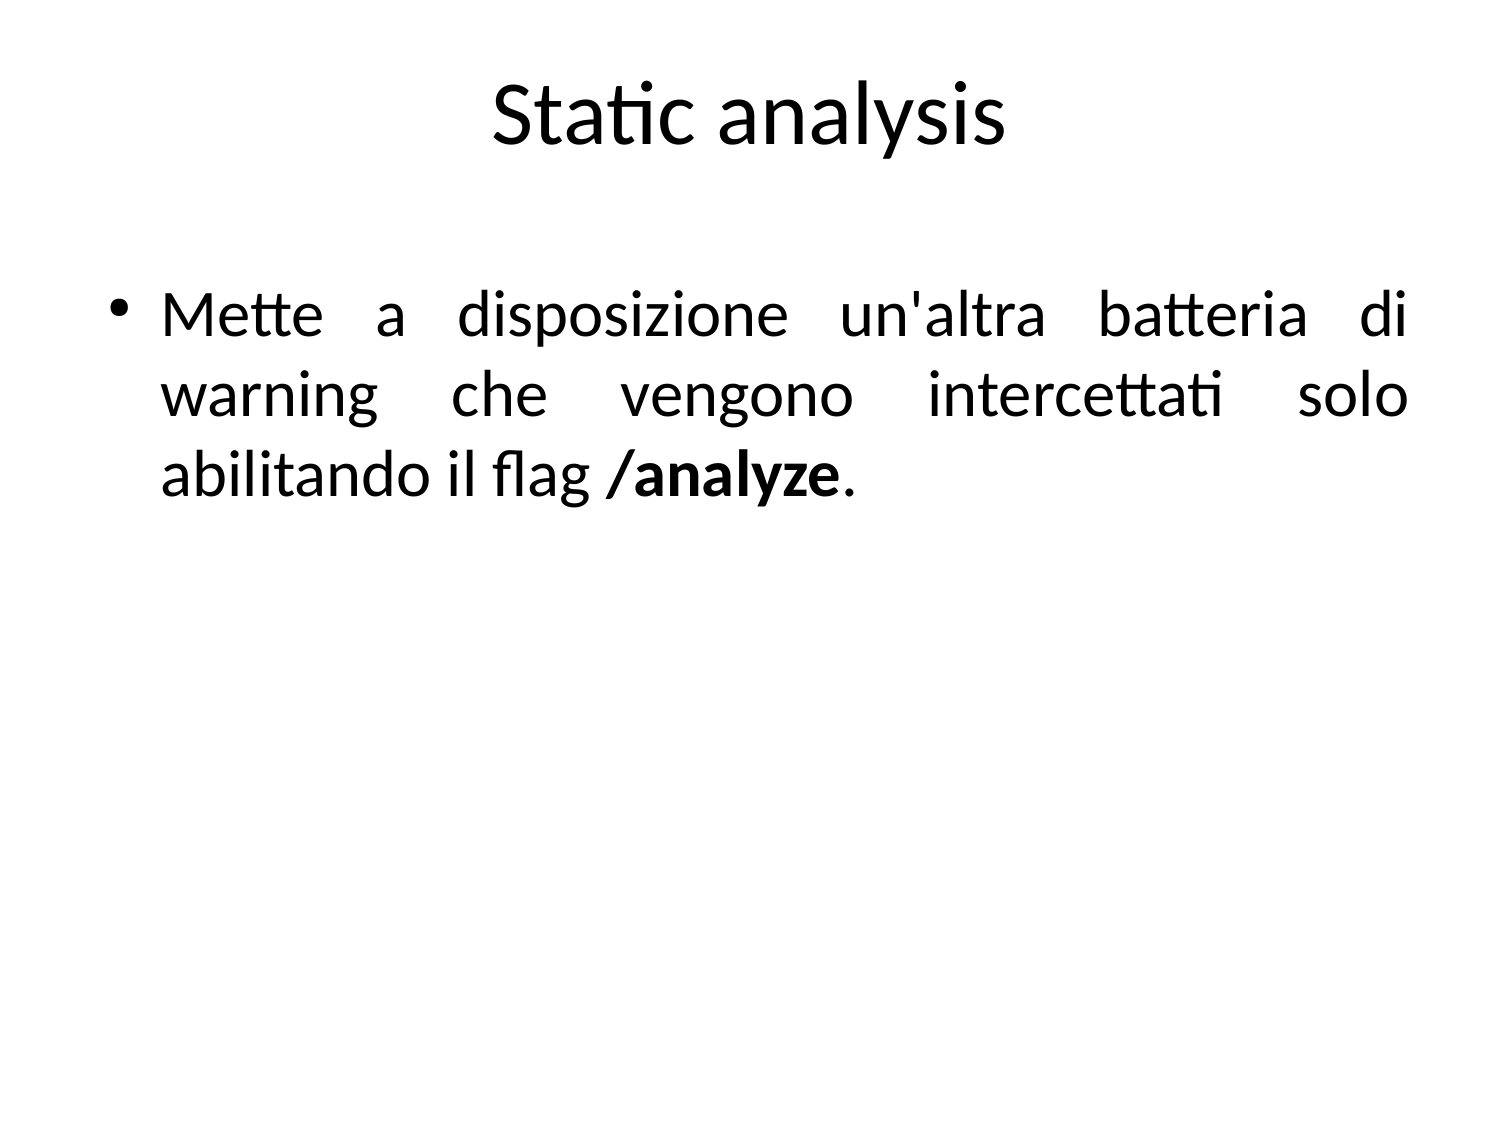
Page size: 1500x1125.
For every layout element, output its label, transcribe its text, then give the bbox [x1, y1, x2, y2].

title Static analysis [75, 45, 1425, 233]
list [75, 262, 1426, 1005]
